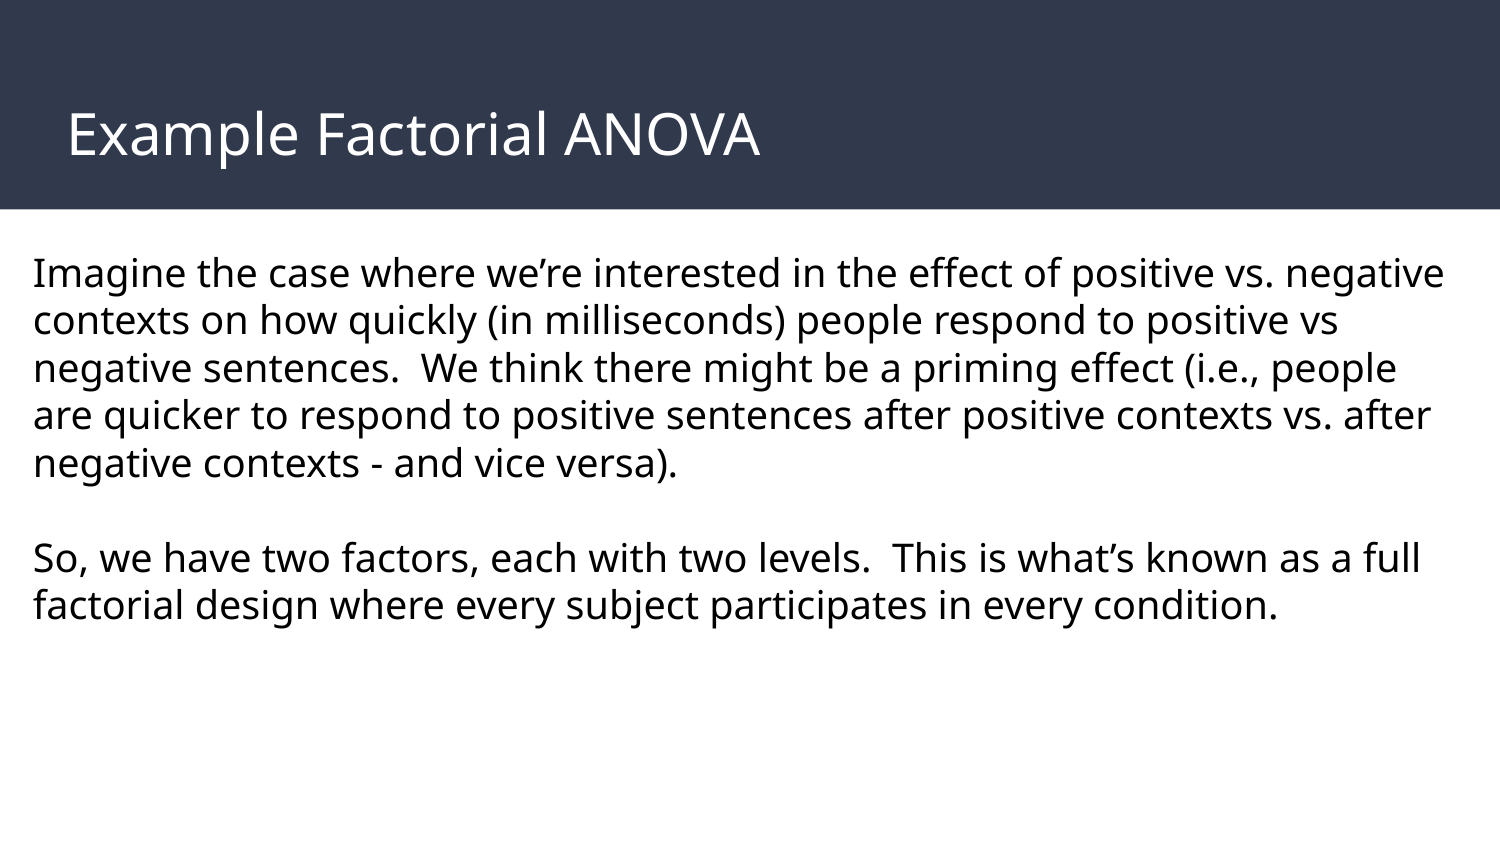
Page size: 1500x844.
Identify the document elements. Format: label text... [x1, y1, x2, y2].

title Example Factorial ANOVA [51, 82, 1449, 185]
text_box Imagine the case where we’re interested in the effect of positive vs. negative contexts on how quickly (in milliseconds) people respond to positive vs negative sentences. We think there might be a priming effect (i.e., people are quicker to respond to positive sentences after positive contexts vs. after negative contexts - and vice versa). So, we have two factors, each with two levels. This is what’s known as a full factorial design where every subject participates in every condition. [17, 232, 1481, 834]
